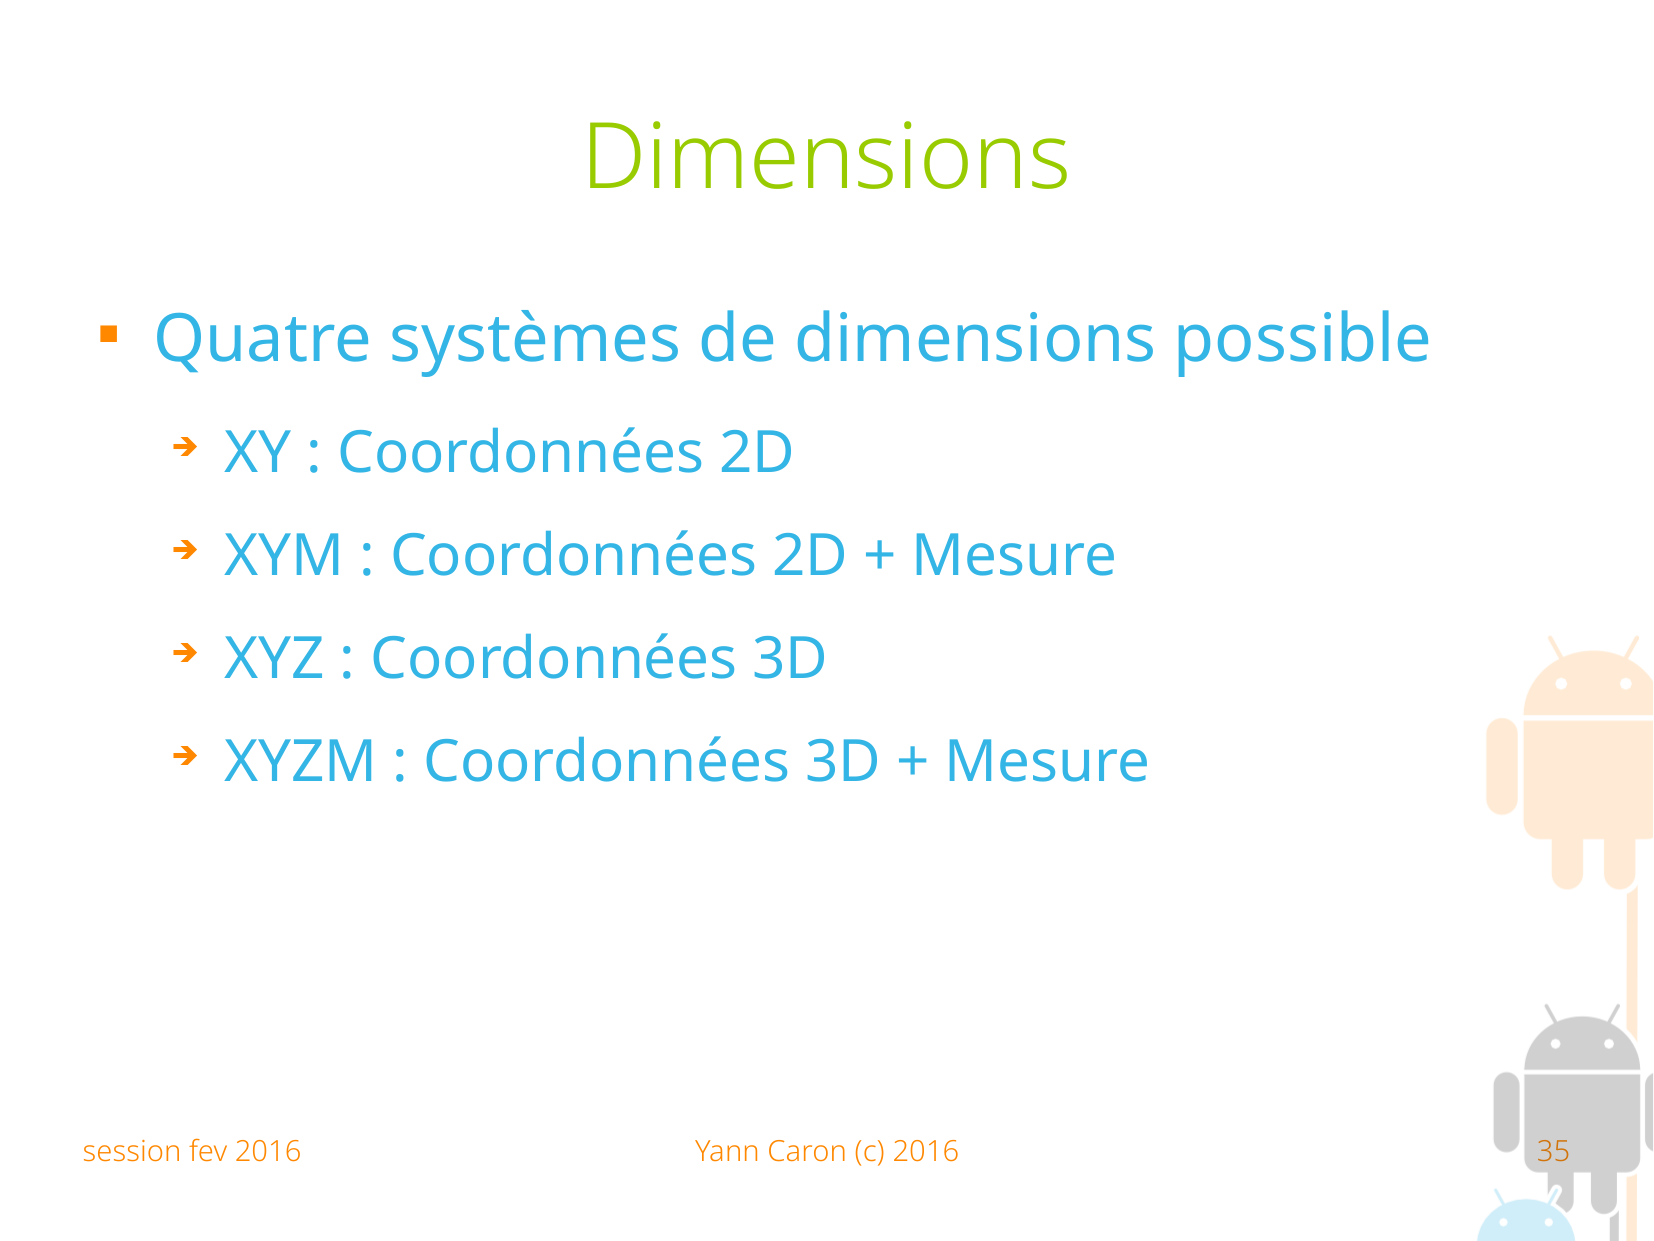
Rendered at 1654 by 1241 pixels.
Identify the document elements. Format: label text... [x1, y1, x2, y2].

picture [240, 423, 1654, 1241]
list Quatre systèmes de dimensions possible XY : Coordonnées 2D XYM : Coordonnées 2D + Mesure XYZ : Coordonnées 3D XYZM : Coordonnées 3D + Mesure [82, 290, 1571, 1010]
title Dimensions [82, 49, 1571, 257]
